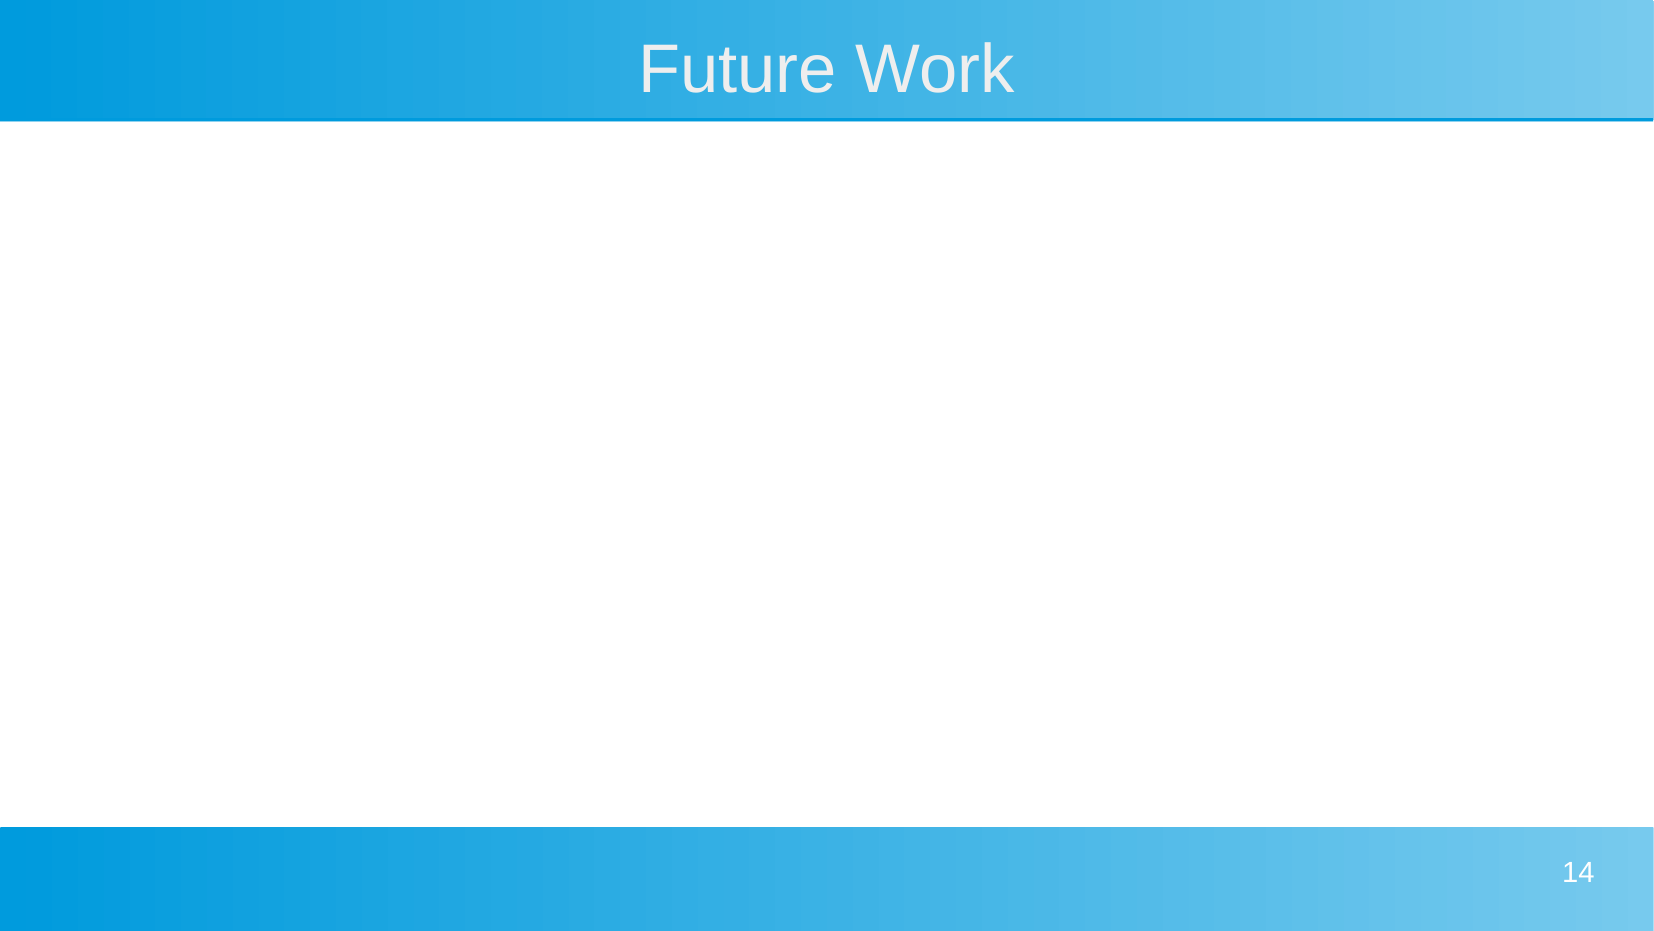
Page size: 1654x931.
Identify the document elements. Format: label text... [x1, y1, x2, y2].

title Future Work [59, 29, 1595, 108]
